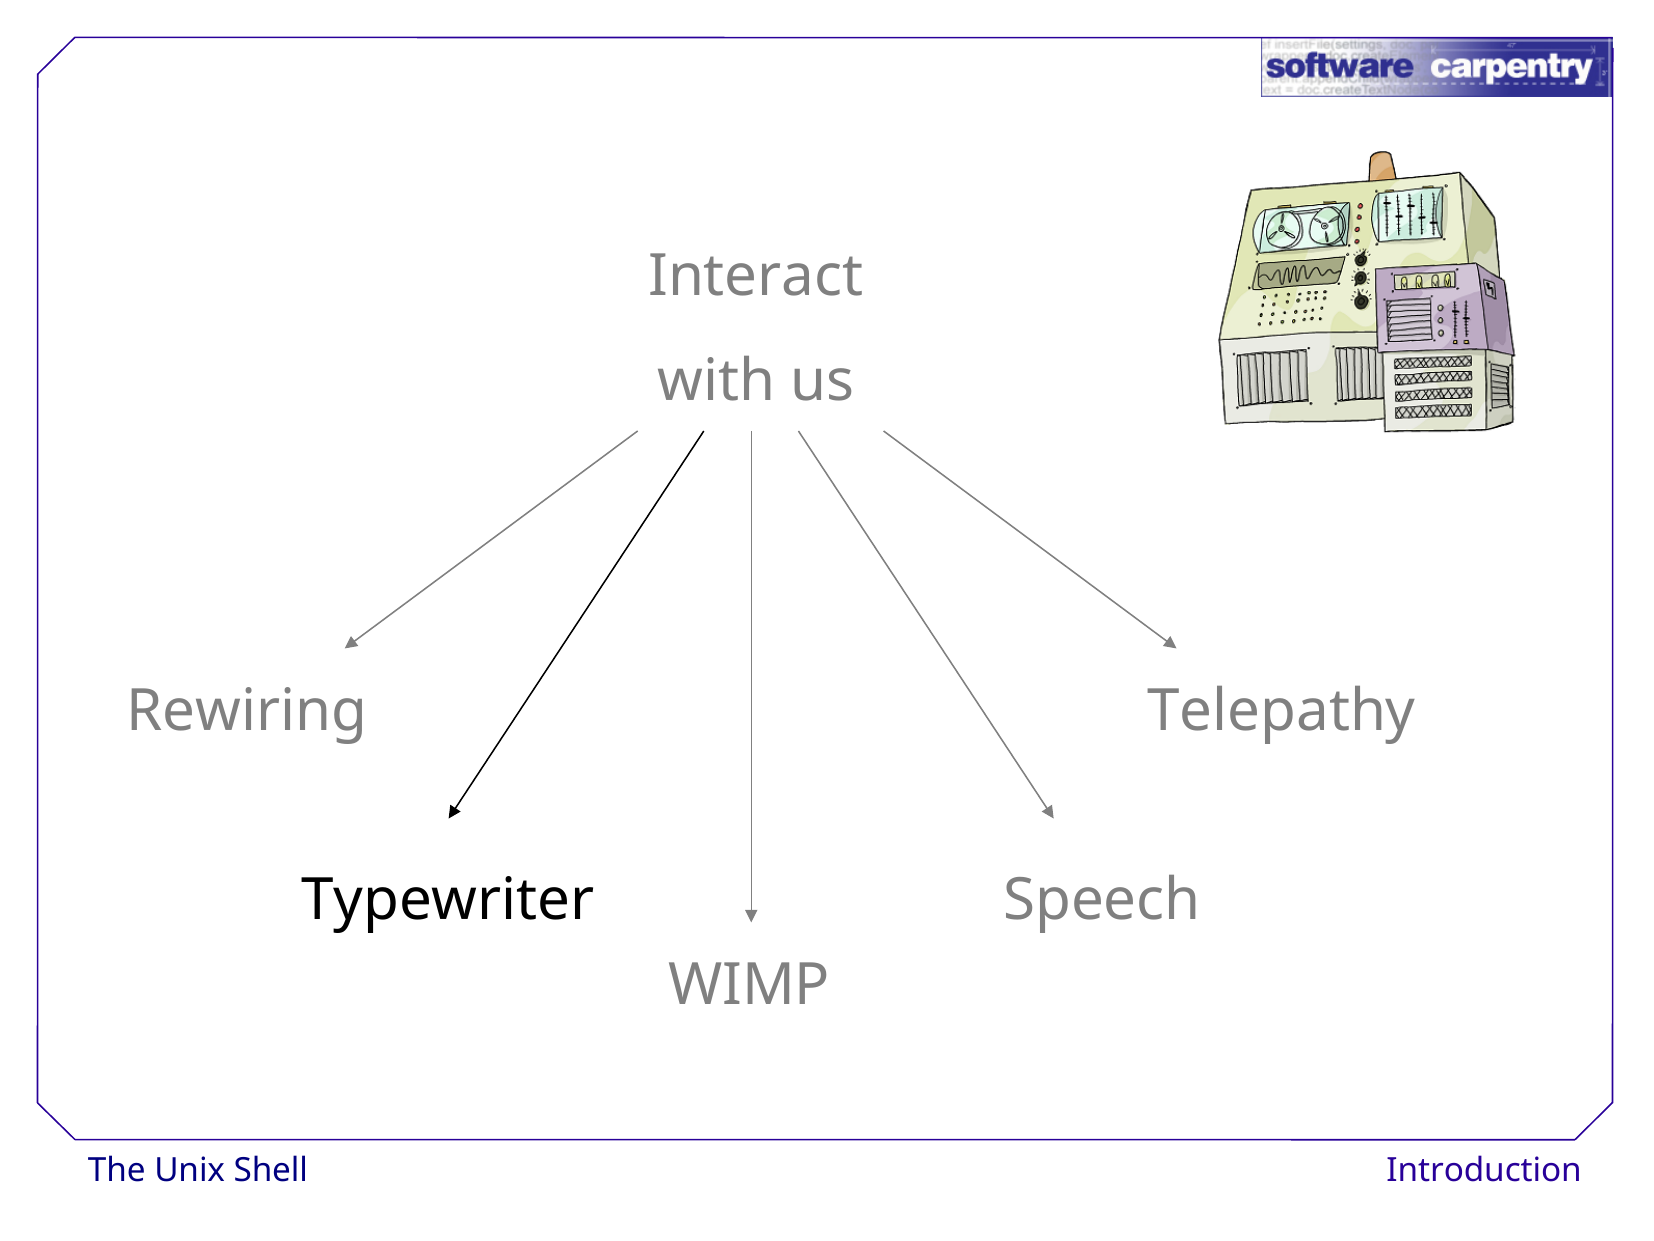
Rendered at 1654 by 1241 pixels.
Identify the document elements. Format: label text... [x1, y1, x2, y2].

text_box Interact with us [558, 194, 954, 421]
text_box Typewriter [211, 818, 685, 939]
text_box Rewiring [36, 629, 457, 750]
text_box WIMP [578, 903, 921, 1025]
text_box Speech [913, 818, 1291, 939]
picture [1185, 119, 1555, 455]
picture [1261, 39, 1613, 97]
text_box Telepathy [1057, 629, 1506, 750]
